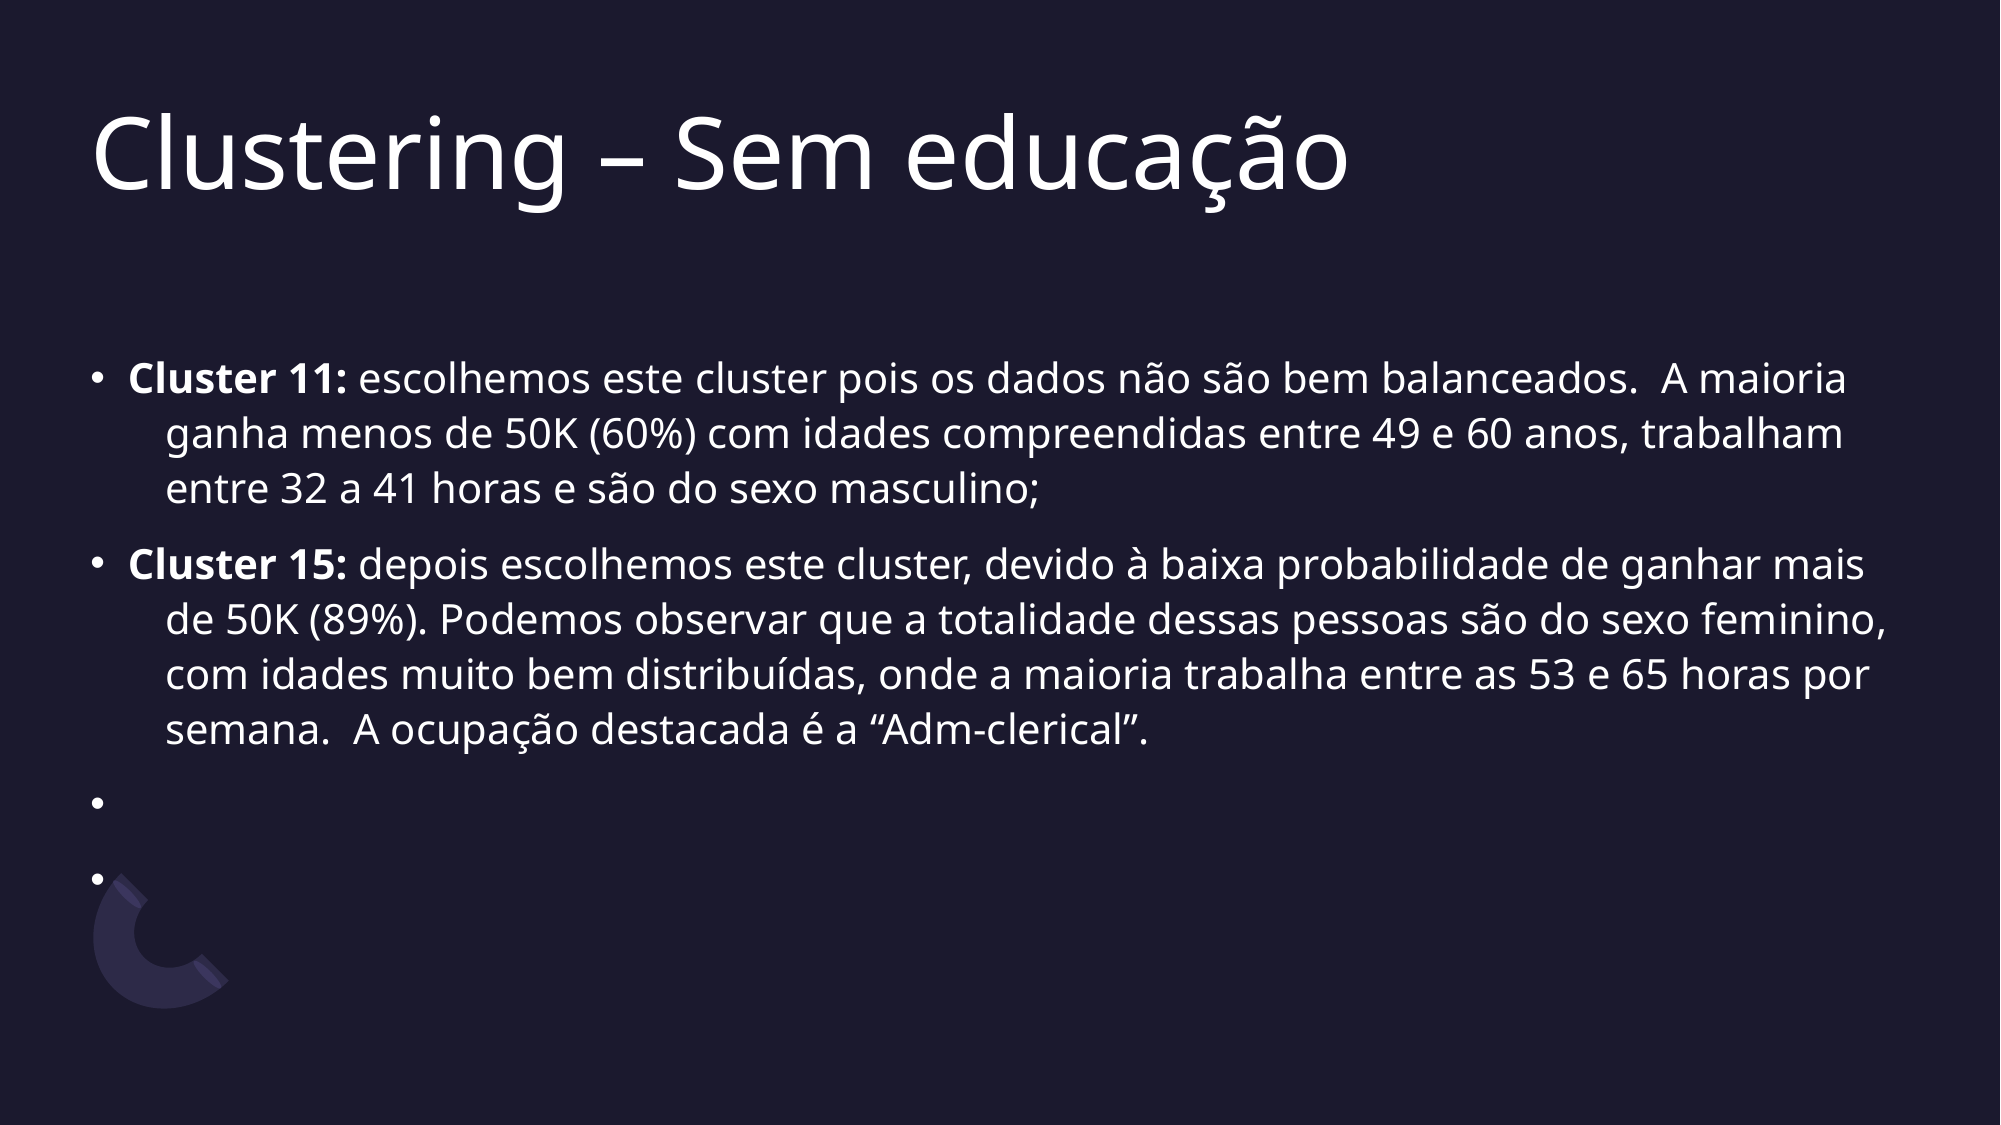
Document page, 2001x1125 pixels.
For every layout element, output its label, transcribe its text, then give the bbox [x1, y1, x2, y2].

list Cluster 11: escolhemos este cluster pois os dados não são bem balanceados. A maioria ganha menos de 50K (60%) com idades compreendidas entre 49 e 60 anos, trabalham entre 32 a 41 horas e são do sexo masculino; Cluster 15: depois escolhemos este cluster, devido à baixa probabilidade de ganhar mais de 50K (89%). Podemos observar que a totalidade dessas pessoas são do sexo feminino, com idades muito bem distribuídas, onde a maioria trabalha entre as 53 e 65 horas por semana. A ocupação destacada é a “Adm-clerical”. [90, 346, 1910, 1000]
title Clustering – Sem educação [90, 90, 1910, 309]
